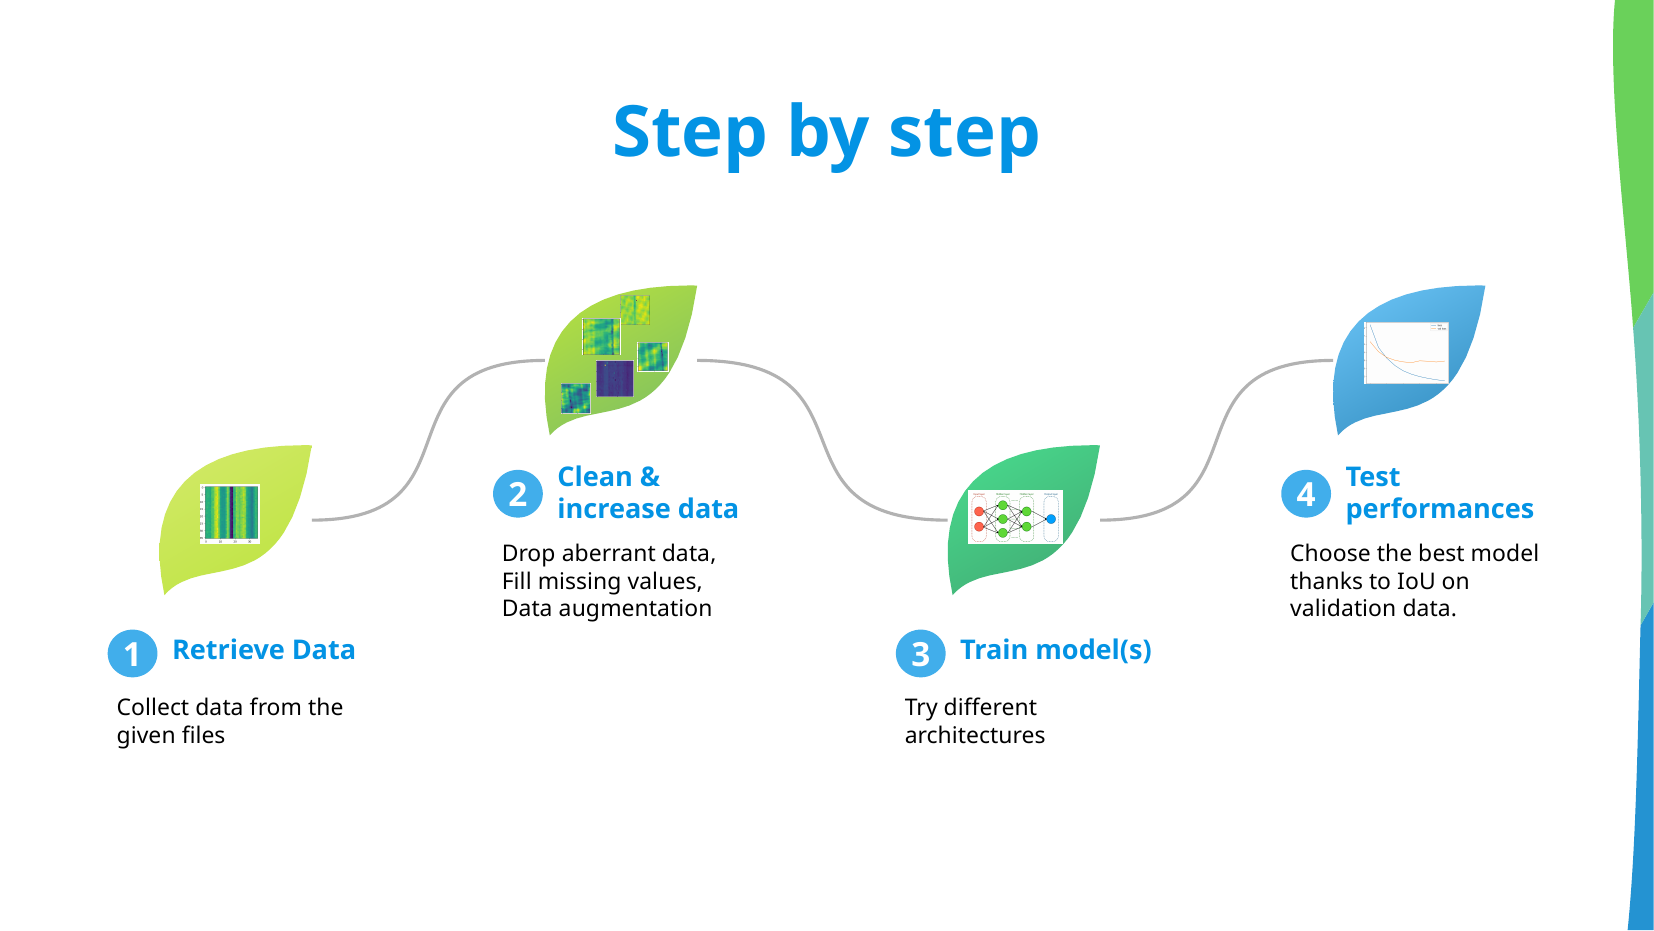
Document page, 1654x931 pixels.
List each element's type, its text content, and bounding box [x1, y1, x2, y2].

picture [637, 342, 669, 373]
text_box Choose the best model thanks to IoU on validation data. [1275, 531, 1561, 629]
text_box [1333, 285, 1486, 436]
text_box [159, 445, 312, 596]
picture [561, 383, 591, 414]
text_box 2 [493, 469, 543, 518]
text_box [947, 445, 1101, 596]
text_box [544, 285, 698, 436]
picture [596, 360, 634, 397]
text_box 1 [107, 629, 158, 678]
text_box Train model(s) [945, 625, 1175, 673]
picture [1364, 322, 1449, 384]
text_box Collect data from the given files [101, 685, 387, 756]
text_box Step by step [0, 78, 1654, 178]
text_box 3 [895, 629, 946, 678]
text_box Try different architectures [890, 685, 1176, 756]
picture [968, 490, 1063, 544]
text_box Drop aberrant data, Fill missing values, Data augmentation [487, 531, 773, 629]
text_box 4 [1281, 469, 1332, 518]
picture [582, 295, 650, 355]
text_box Retrieve Data [157, 625, 387, 673]
picture [200, 484, 260, 545]
text_box Test performances [1330, 451, 1561, 531]
text_box Clean & increase data [542, 451, 768, 531]
